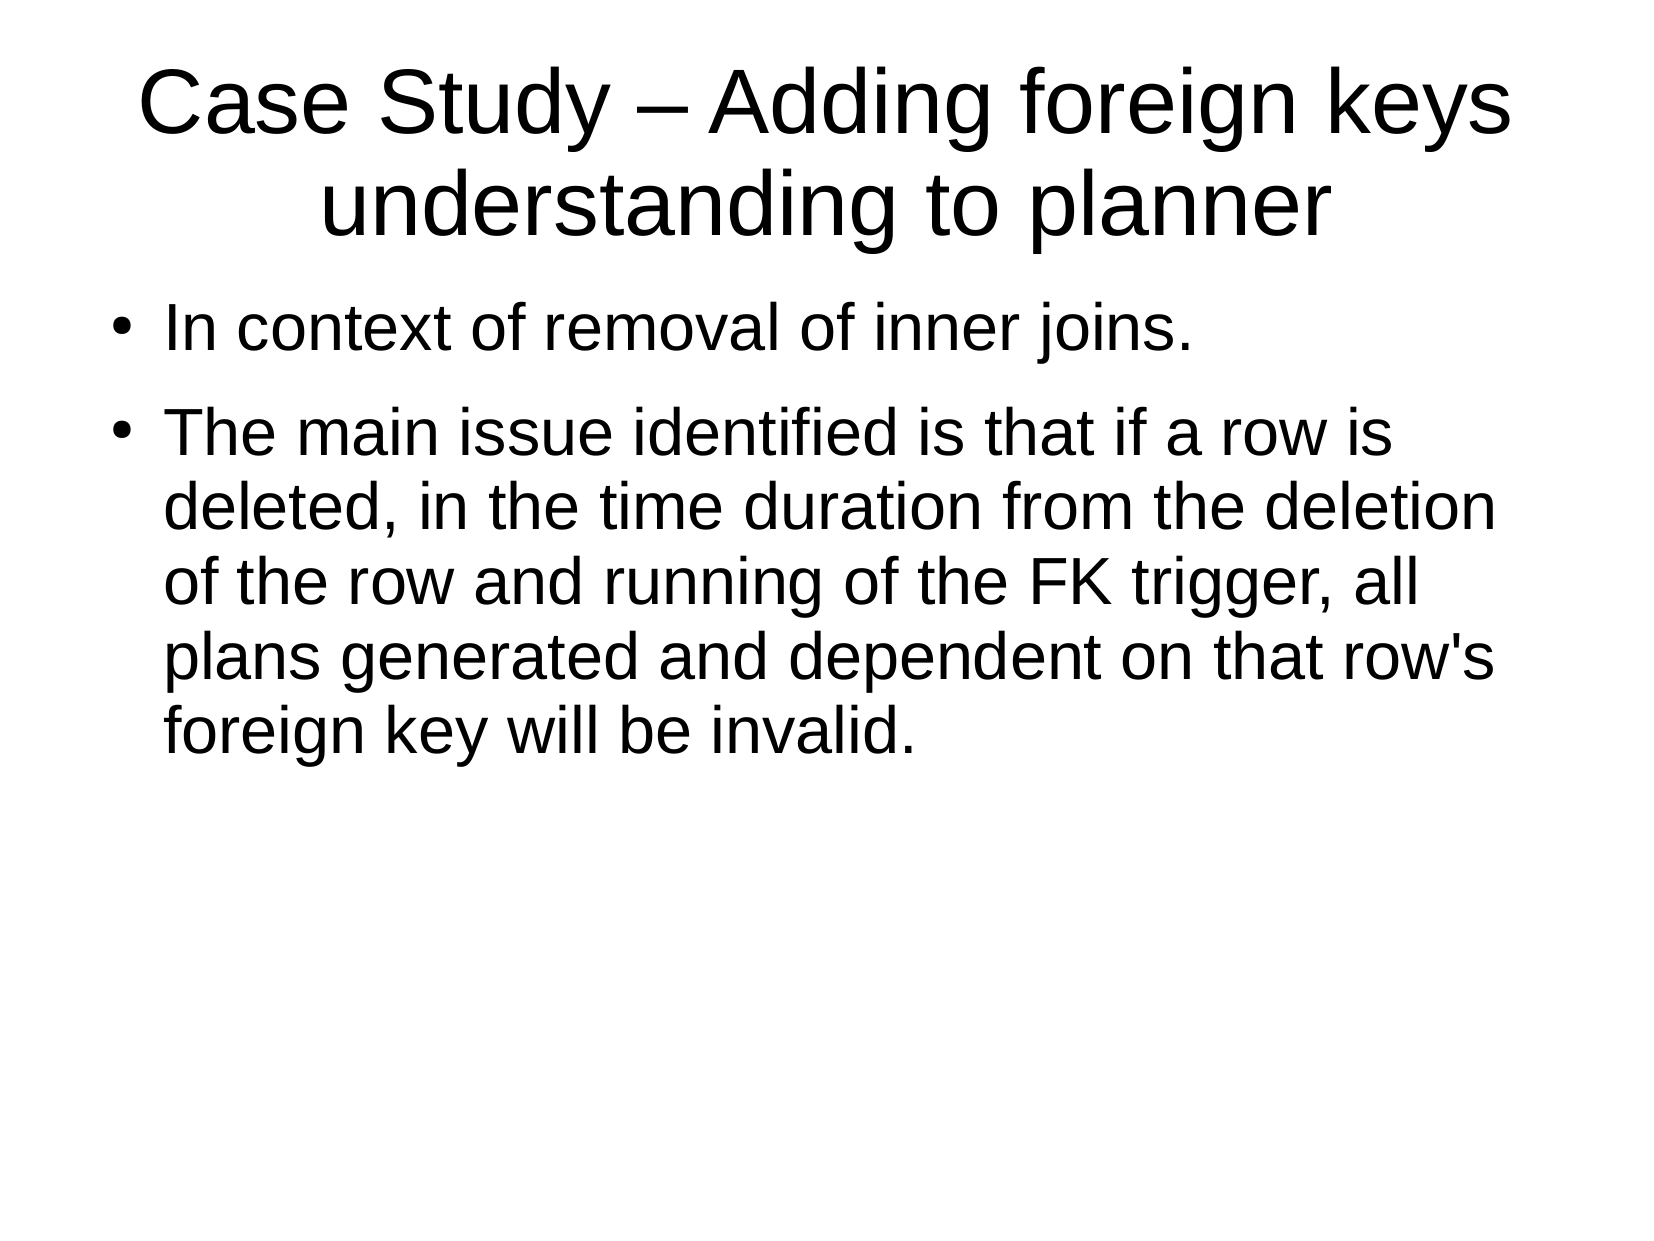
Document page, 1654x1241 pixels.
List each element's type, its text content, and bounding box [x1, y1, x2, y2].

title Case Study – Adding foreign keys understanding to planner [82, 49, 1571, 257]
list In context of removal of inner joins. The main issue identified is that if a row is deleted, in the time duration from the deletion of the row and running of the FK trigger, all plans generated and dependent on that row's foreign key will be invalid. [92, 290, 1548, 1010]
